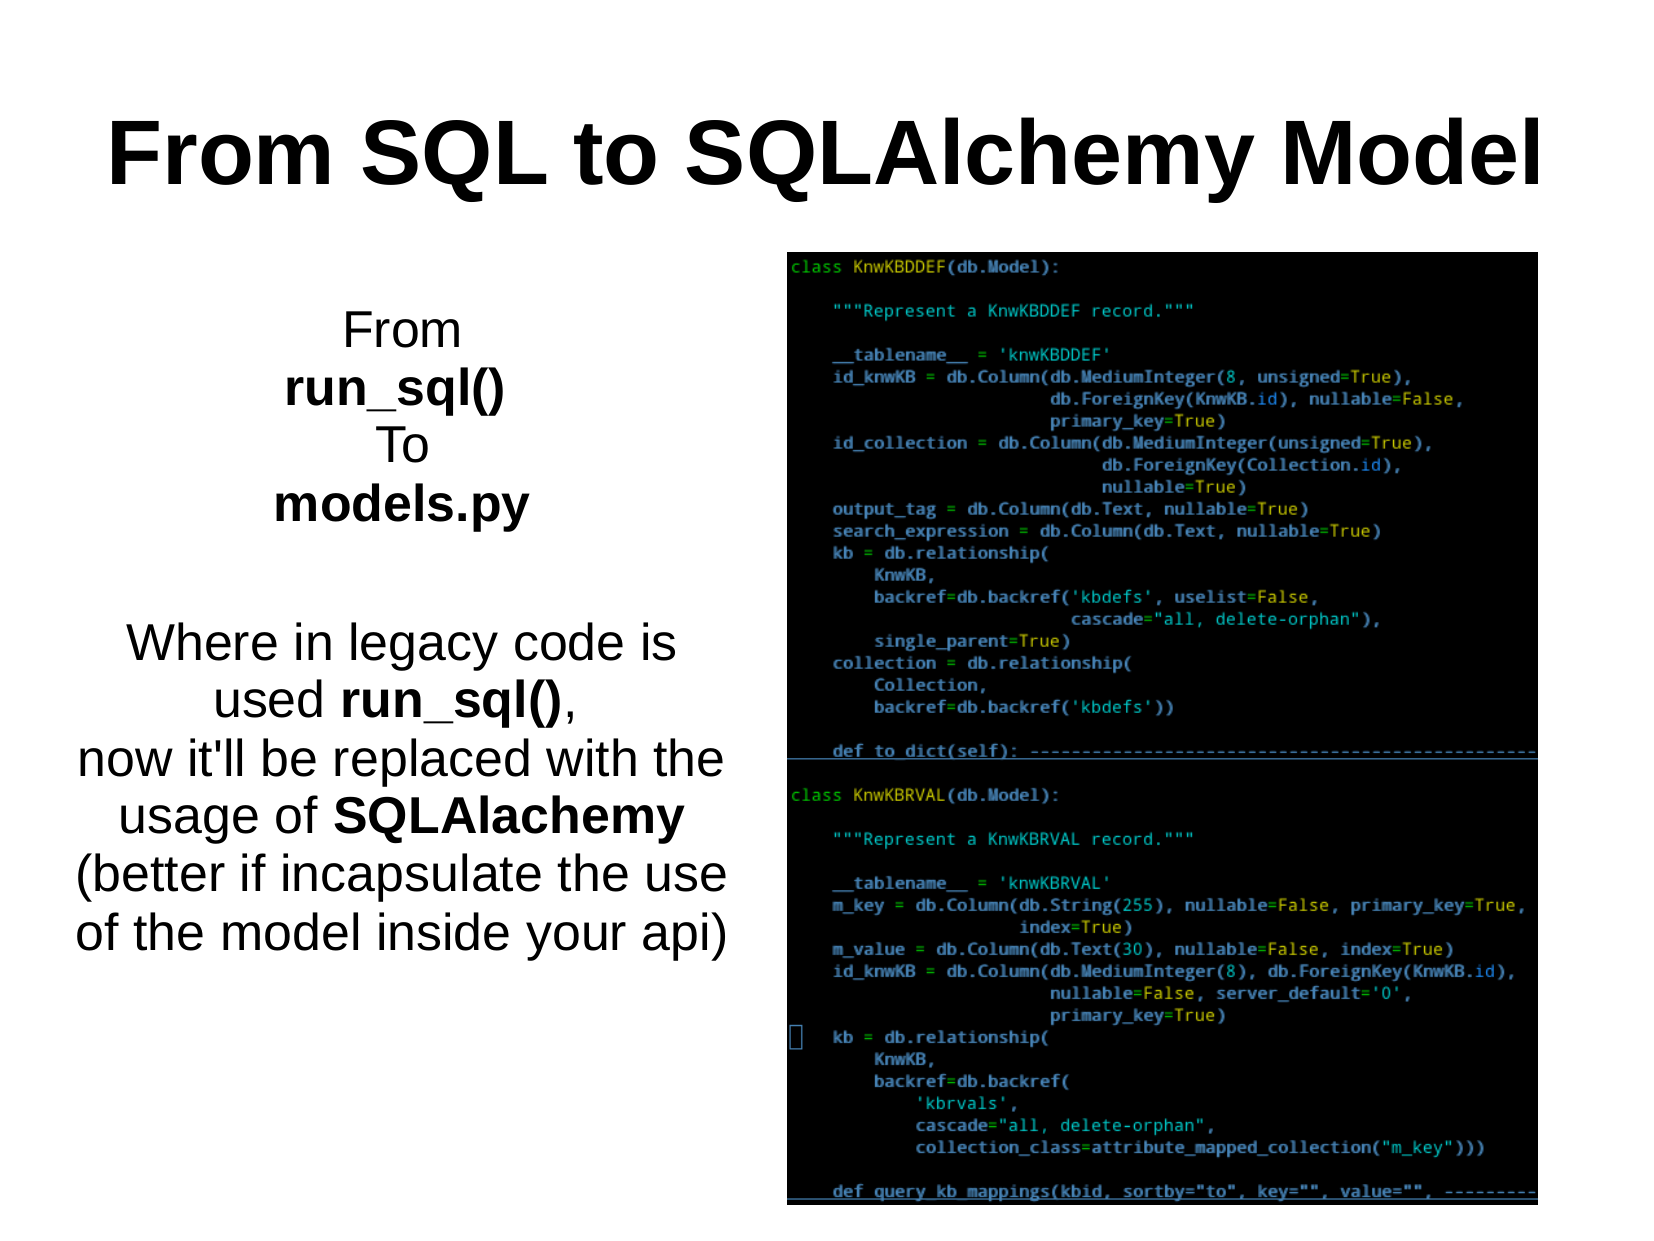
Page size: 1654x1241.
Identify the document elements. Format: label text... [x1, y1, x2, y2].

list From run_sql() To models.py Where in legacy code is used run_sql(), now it'll be replaced with the usage of SQLAlachemy (better if incapsulate the use of the model inside your api) [15, 300, 736, 1010]
picture [787, 252, 1538, 1205]
title From SQL to SQLAlchemy Model [82, 101, 1571, 205]
